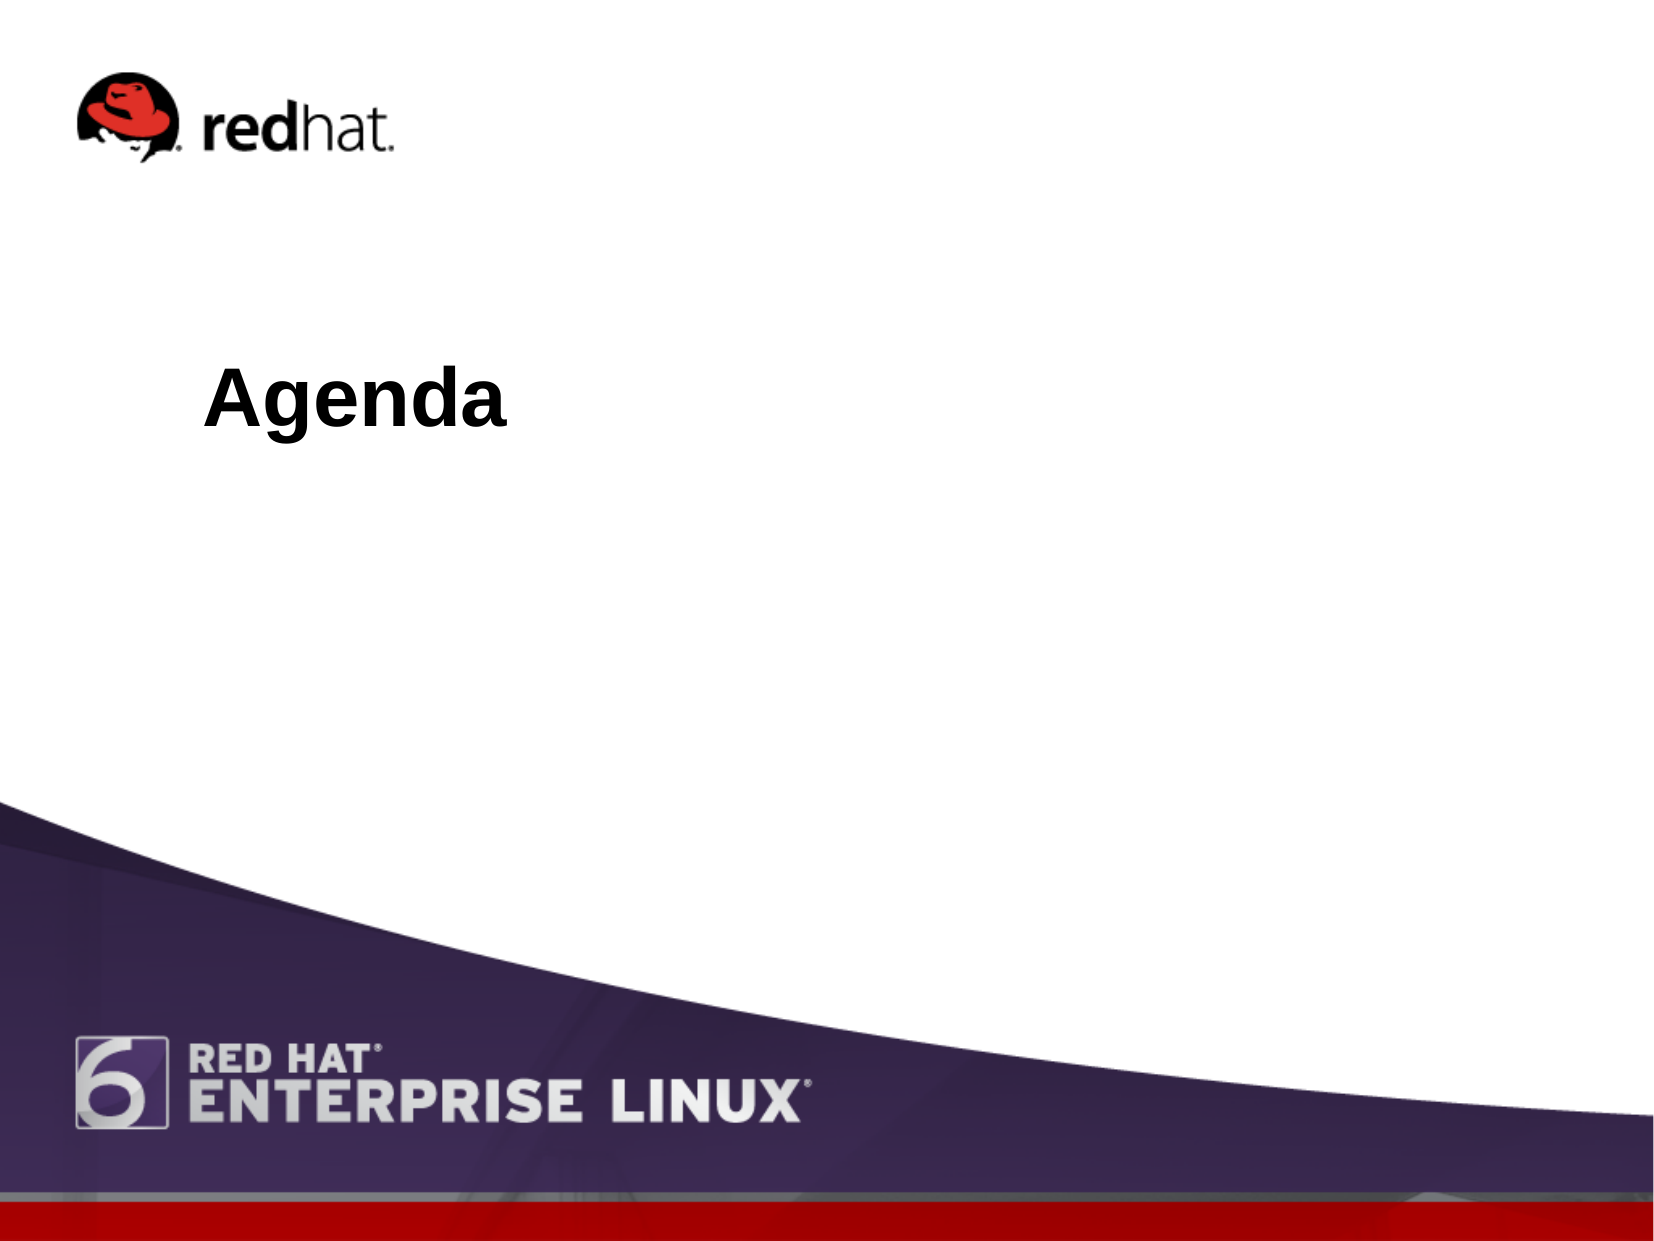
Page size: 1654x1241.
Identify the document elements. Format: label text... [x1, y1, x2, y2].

text_box Agenda [187, 297, 1426, 518]
picture [0, 0, 1654, 1241]
